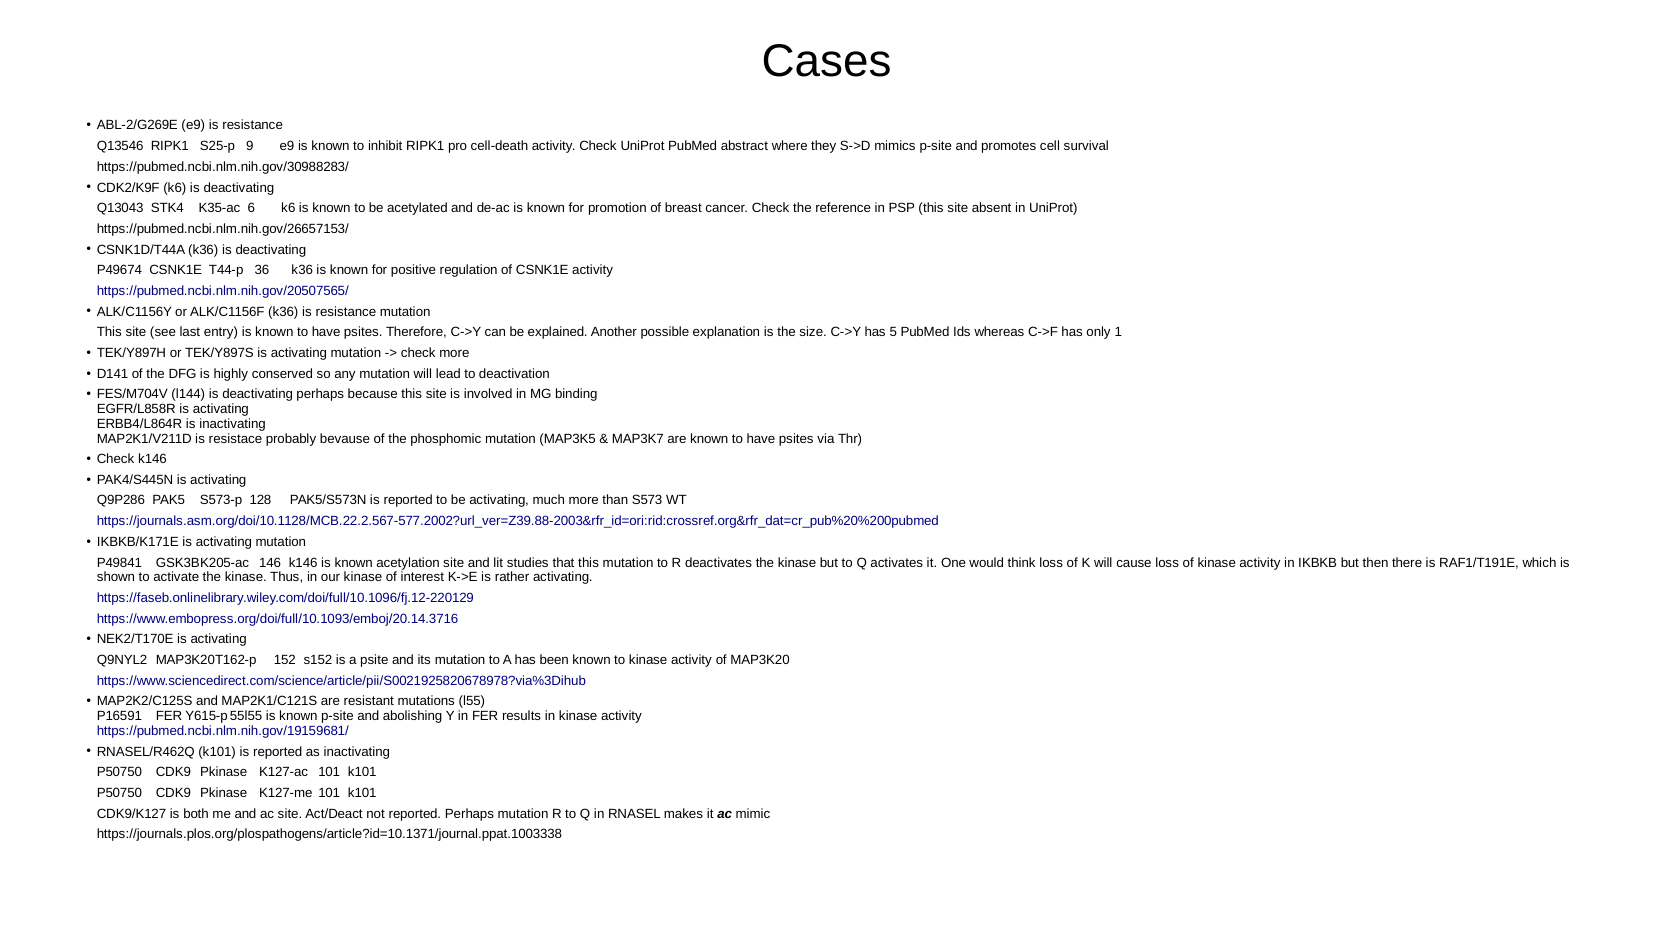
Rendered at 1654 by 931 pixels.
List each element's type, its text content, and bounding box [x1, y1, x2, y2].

title Cases [82, 34, 1571, 86]
list ABL-2/G269E (e9) is resistance Q13546 RIPK1 S25-p 9 e9 is known to inhibit RIPK1 pro cell-death activity. Check UniProt PubMed abstract where they S->D mimics p-site and promotes cell survival https://pubmed.ncbi.nlm.nih.gov/30988283/ CDK2/K9F (k6) is deactivating Q13043 STK4 K35-ac 6 k6 is known to be acetylated and de-ac is known for promotion of breast cancer. Check the reference in PSP (this site absent in UniProt) https://pubmed.ncbi.nlm.nih.gov/26657153/ CSNK1D/T44A (k36) is deactivating P49674 CSNK1E T44-p 36 k36 is known for positive regulation of CSNK1E activity https://pubmed.ncbi.nlm.nih.gov/20507565/ ALK/C1156Y or ALK/C1156F (k36) is resistance mutation This site (see last entry) is known to have psites. Therefore, C->Y can be explained. Another possible explanation is the size. C->Y has 5 PubMed Ids whereas C->F has only 1 TEK/Y897H or TEK/Y897S is activating mutation -> check more D141 of the DFG is highly conserved so any mutation will lead to deactivation FES/M704V (l144) is deactivating perhaps because this site is involved in MG binding EGFR/L858R is activating ERBB4/L864R is inactivating MAP2K1/V211D is resistace probably bevause of the phosphomic mutation (MAP3K5 & MAP3K7 are known to have psites via Thr) Check k146 PAK4/S445N is activating Q9P286 PAK5 S573-p 128 PAK5/S573N is reported to be activating, much more than S573 WT https://journals.asm.org/doi/10.1128/MCB.22.2.567-577.2002?url_ver=Z39.88-2003&rfr_id=ori:rid:crossref.org&rfr_dat=cr_pub%20%200pubmed IKBKB/K171E is activating mutation P49841 GSK3B K205-ac 146 k146 is known acetylation site and lit studies that this mutation to R deactivates the kinase but to Q activates it. One would think loss of K will cause loss of kinase activity in IKBKB but then there is RAF1/T191E, which is shown to activate the kinase. Thus, in our kinase of interest K->E is rather activating. https://faseb.onlinelibrary.wiley.com/doi/full/10.1096/fj.12-220129 https://www.embopress.org/doi/full/10.1093/emboj/20.14.3716 NEK2/T170E is activating Q9NYL2 MAP3K20 T162-p 152 s152 is a psite and its mutation to A has been known to kinase activity of MAP3K20 https://www.sciencedirect.com/science/article/pii/S0021925820678978?via%3Dihub MAP2K2/C125S and MAP2K1/C121S are resistant mutations (l55) P16591 FER Y615-p 55 l55 is known p-site and abolishing Y in FER results in kinase activity https://pubmed.ncbi.nlm.nih.gov/19159681/ RNASEL/R462Q (k101) is reported as inactivating P50750 CDK9 Pkinase K127-ac 101 k101 P50750 CDK9 Pkinase K127-me 101 k101 CDK9/K127 is both me and ac site. Act/Deact not reported. Perhaps mutation R to Q in RNASEL makes it ac mimic https://journals.plos.org/plospathogens/article?id=10.1371/journal.ppat.1003338 [82, 118, 1571, 886]
